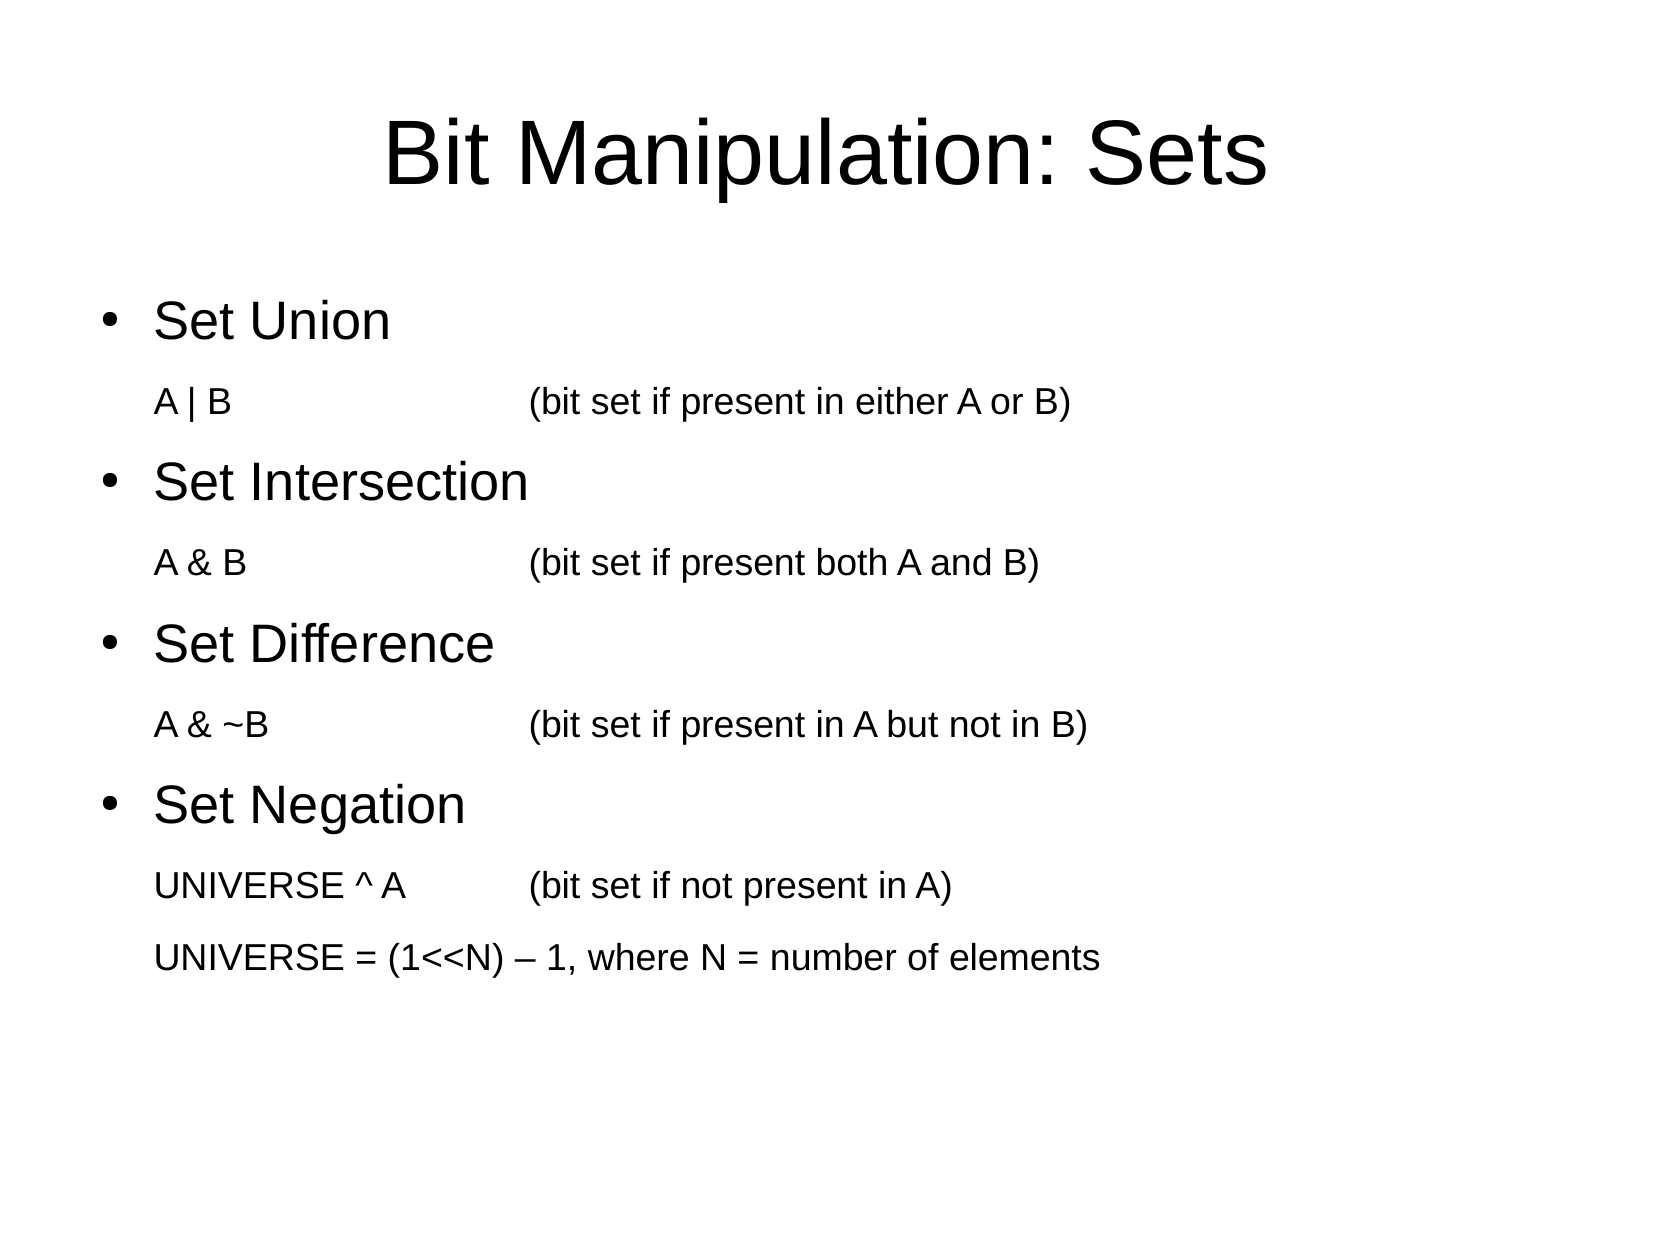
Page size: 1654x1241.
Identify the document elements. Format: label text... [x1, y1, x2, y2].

title Bit Manipulation: Sets [82, 49, 1571, 257]
list Set Union A | B (bit set if present in either A or B) Set Intersection A & B (bit set if present both A and B) Set Difference A & ~B (bit set if present in A but not in B) Set Negation UNIVERSE ^ A (bit set if not present in A) UNIVERSE = (1<<N) – 1, where N = number of elements [82, 290, 1571, 1010]
